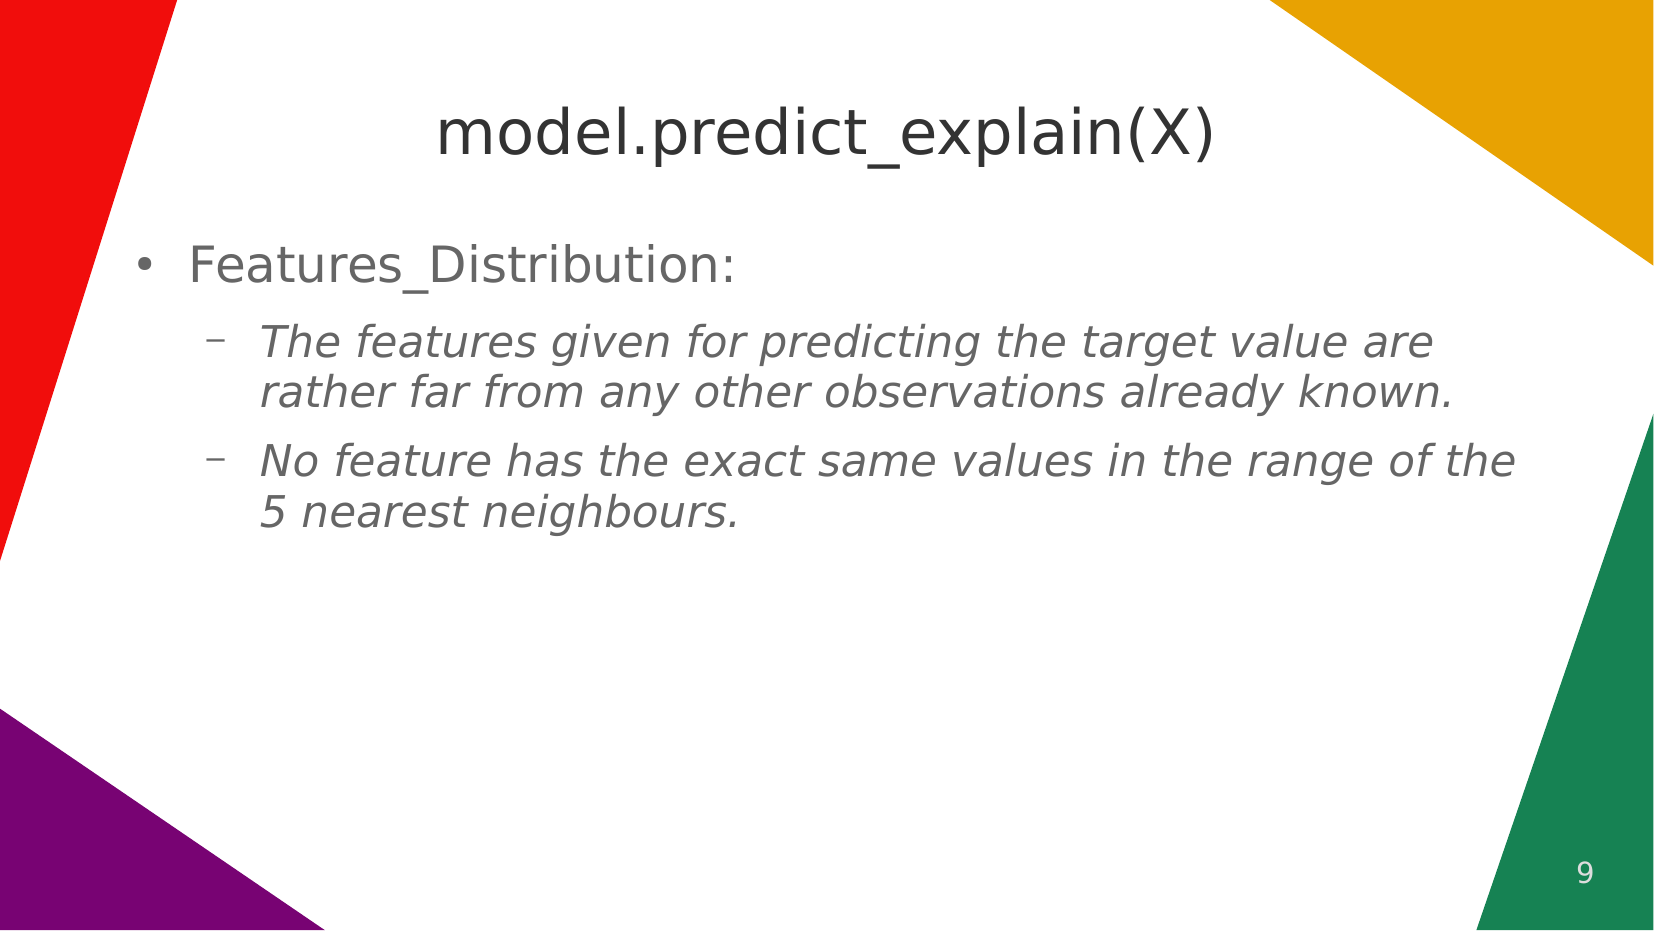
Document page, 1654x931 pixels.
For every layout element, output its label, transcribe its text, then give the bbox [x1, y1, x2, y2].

list Features_Distribution: The features given for predicting the target value are rather far from any other observations already known. No feature has the exact same values in the range of the 5 nearest neighbours. [118, 236, 1536, 827]
title model.predict_explain(X) [118, 59, 1536, 207]
